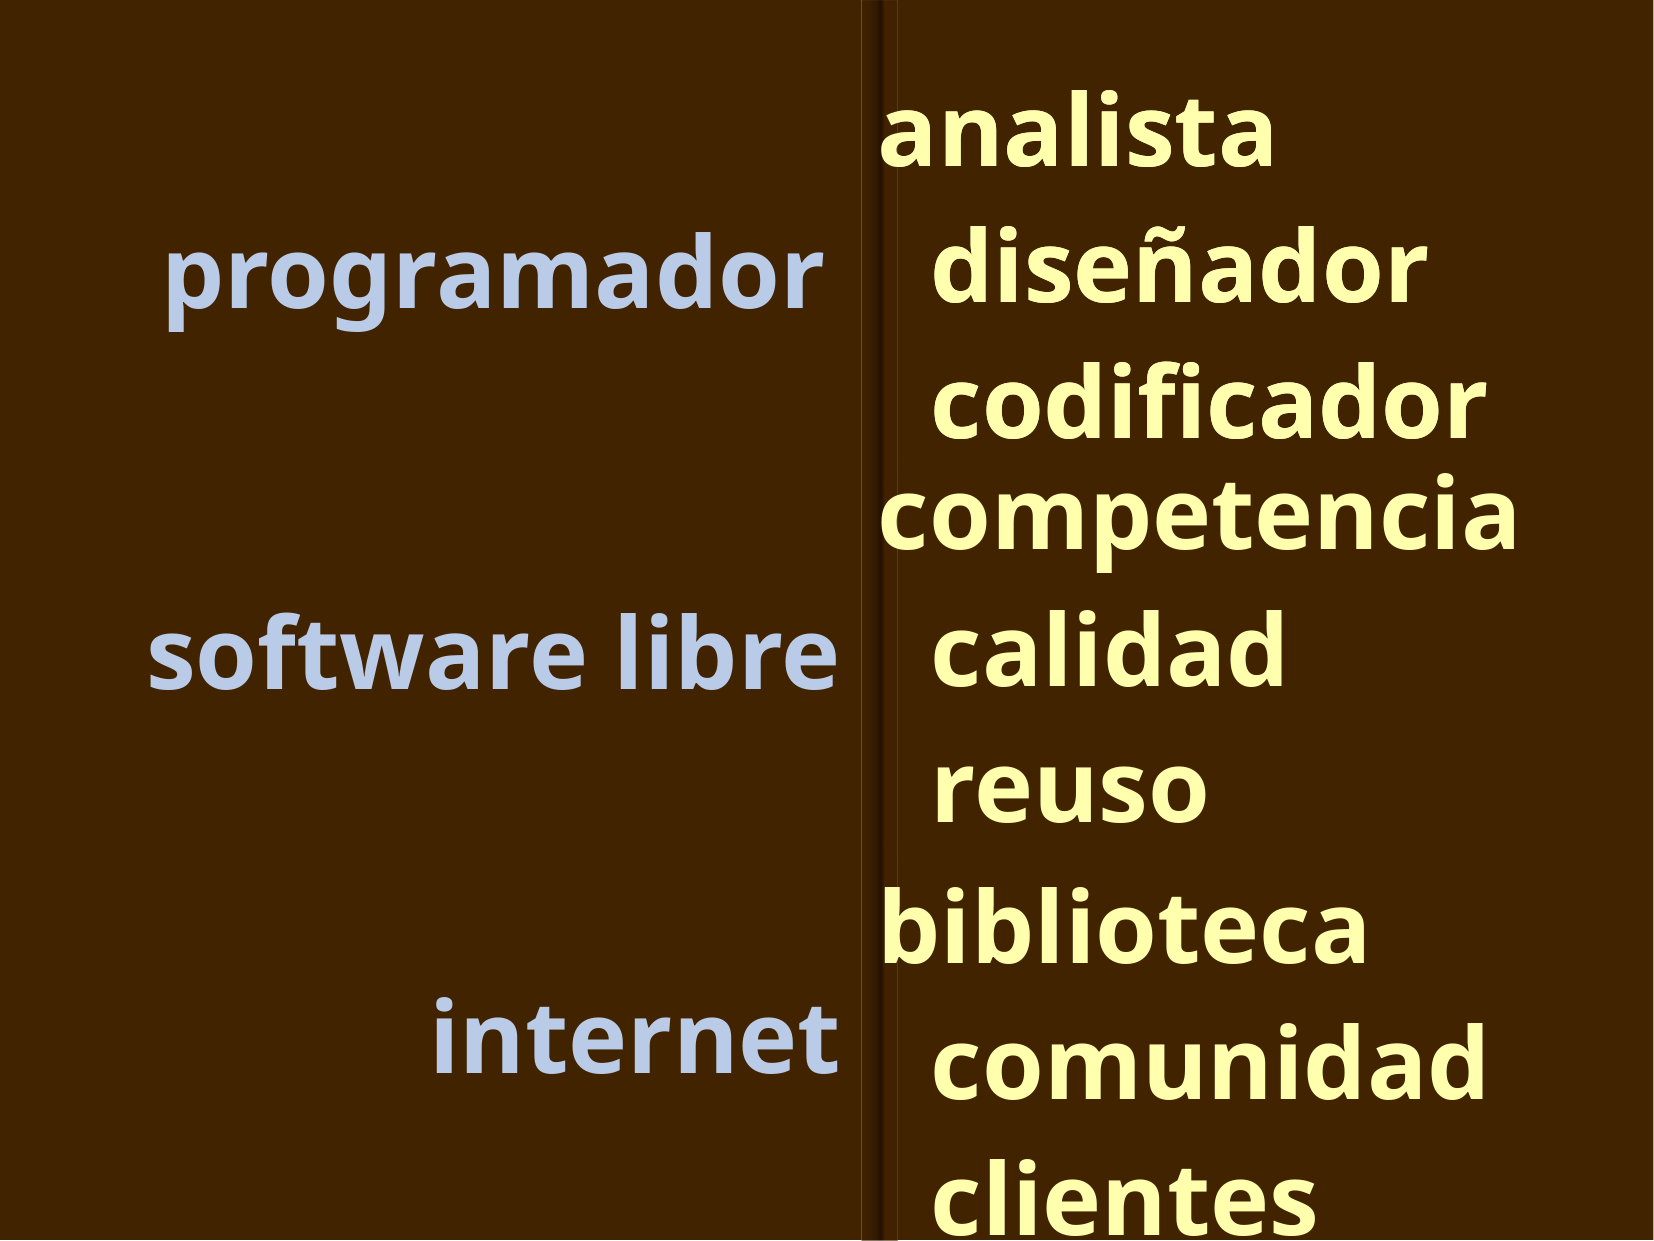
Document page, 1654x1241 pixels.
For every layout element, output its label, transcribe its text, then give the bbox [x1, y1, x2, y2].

picture [861, 0, 898, 1241]
text_box internet [118, 944, 857, 1093]
text_box software libre [118, 561, 857, 709]
list programador [47, 201, 827, 355]
list competencia calidad reuso [877, 442, 1654, 803]
list analista diseñador codificador [877, 59, 1654, 420]
list biblioteca comunidad clientes [877, 856, 1654, 1241]
